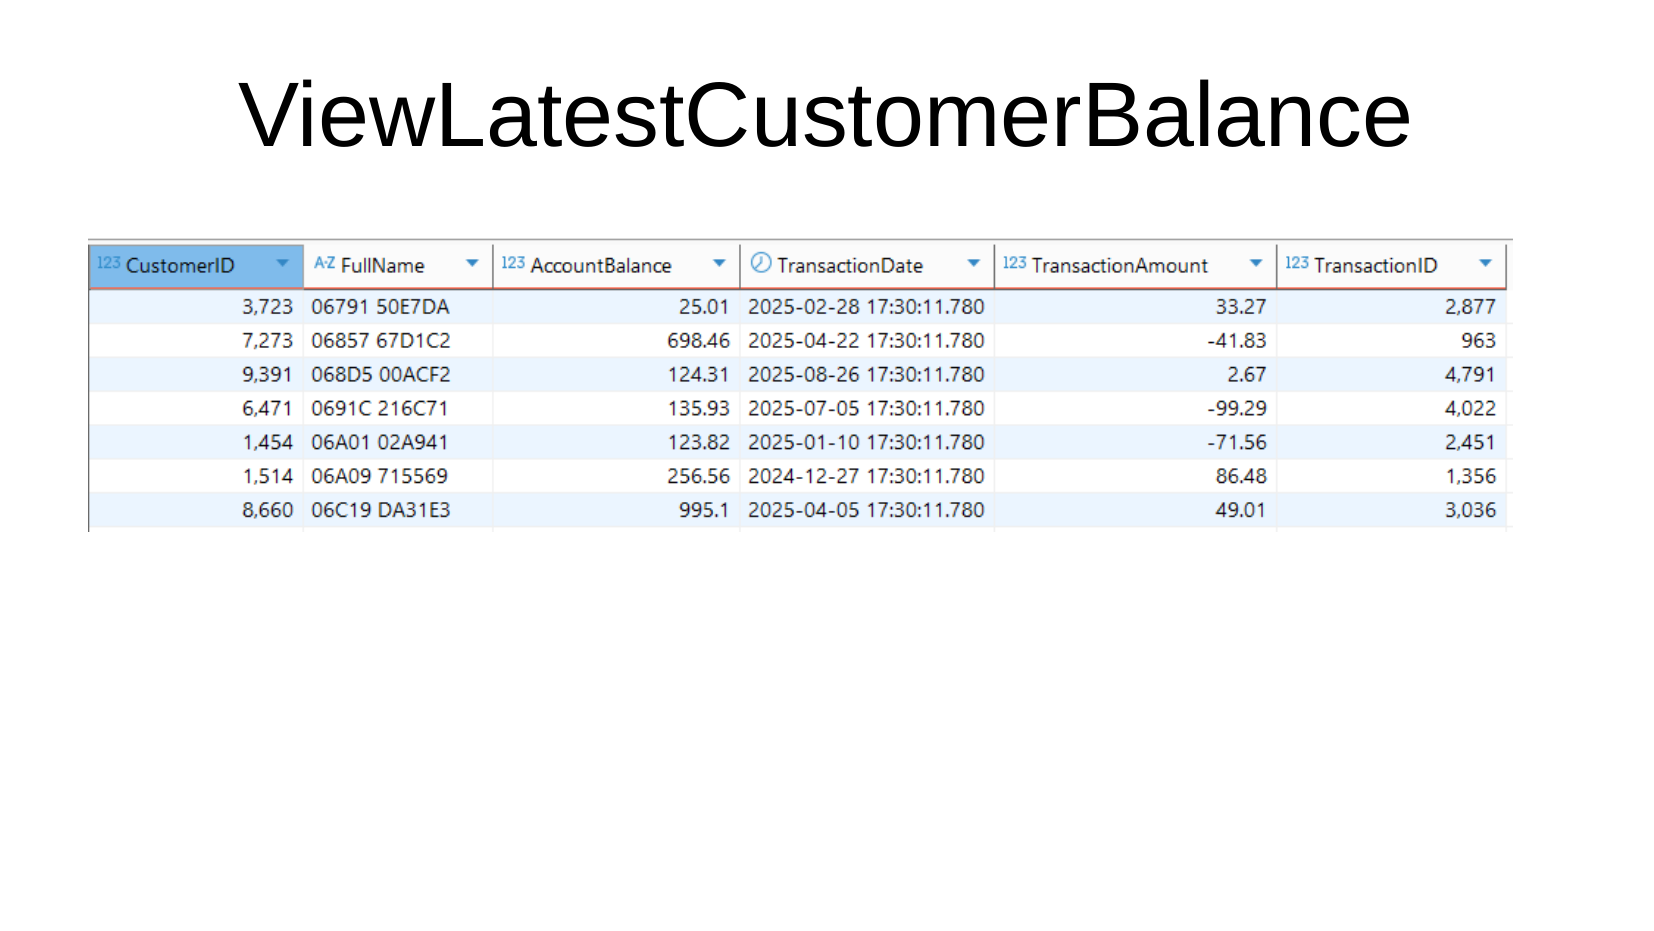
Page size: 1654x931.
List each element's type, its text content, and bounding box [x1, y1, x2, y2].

picture [88, 236, 1513, 532]
title ViewLatestCustomerBalance [82, 37, 1571, 193]
